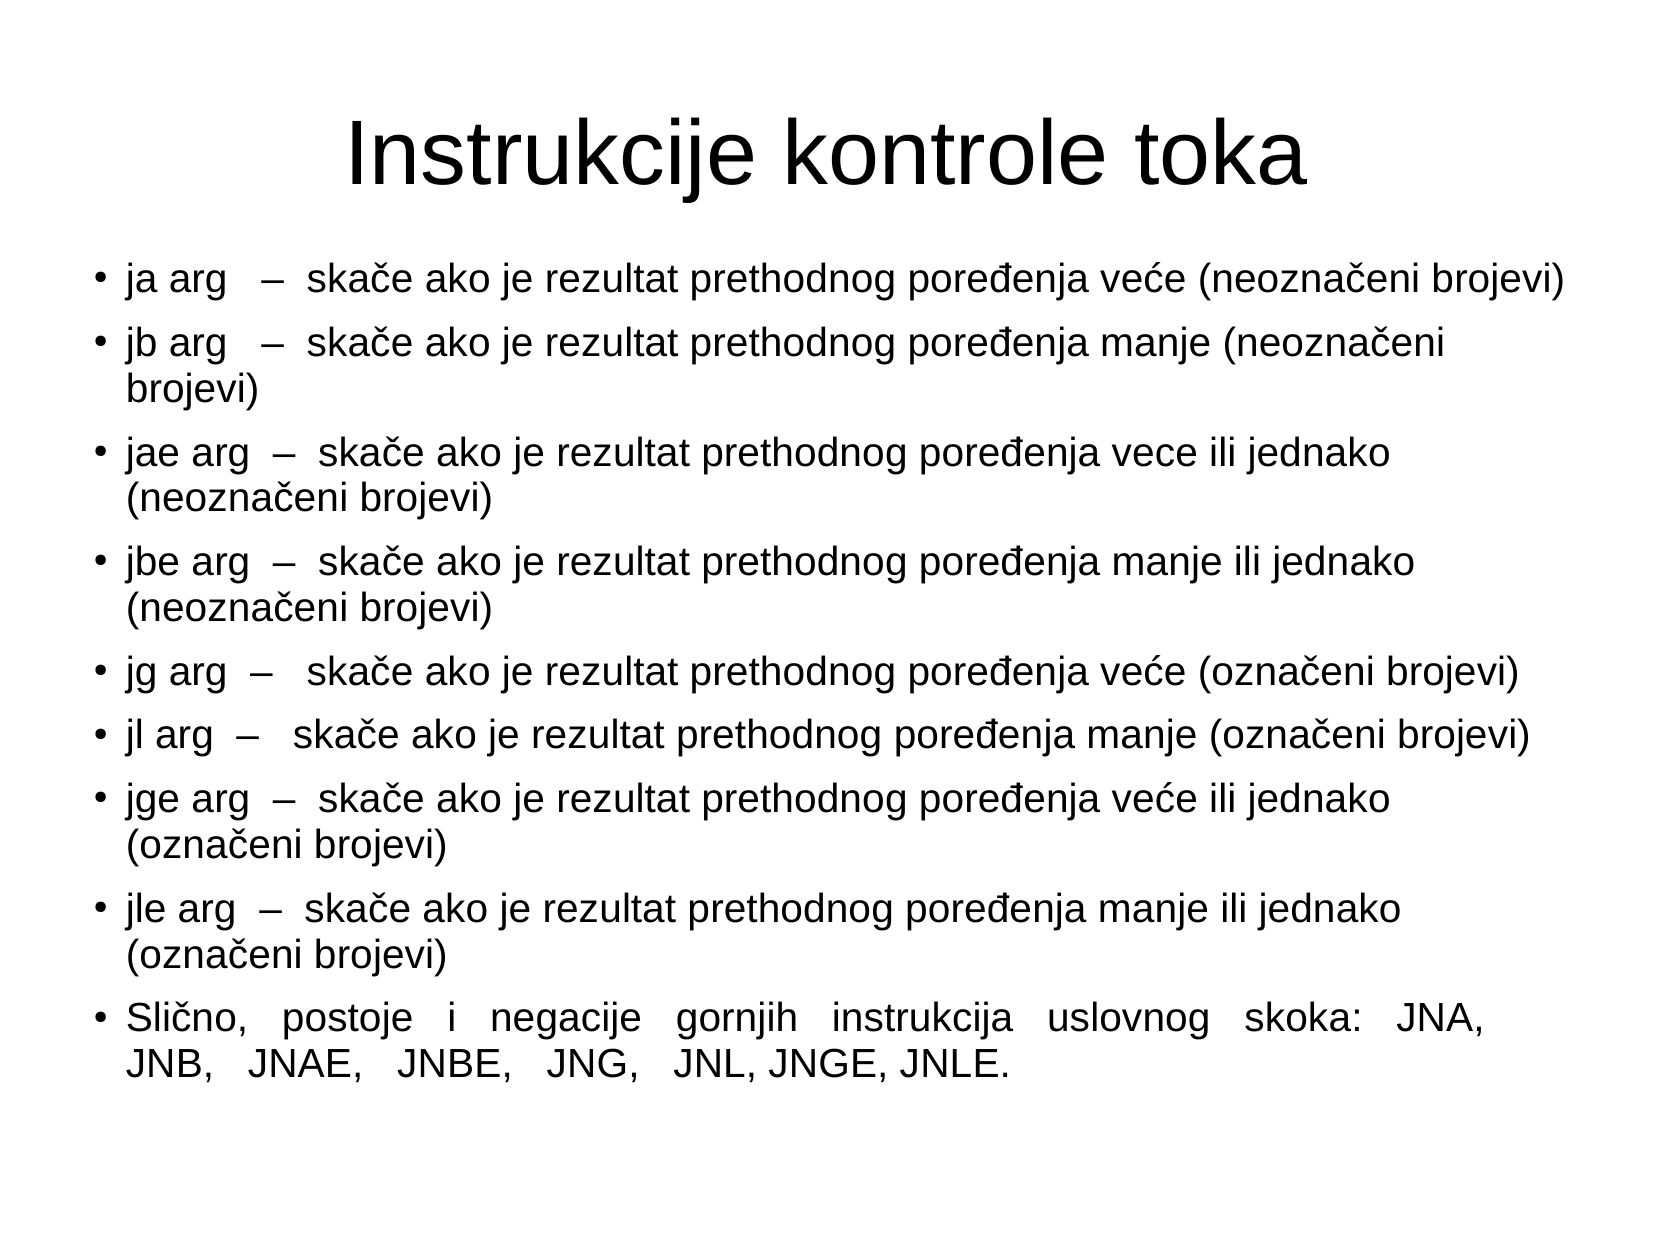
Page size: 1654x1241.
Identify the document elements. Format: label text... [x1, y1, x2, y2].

list ja arg – skače ako je rezultat prethodnog poređenja veće (neoznačeni brojevi) jb arg – skače ako je rezultat prethodnog poređenja manje (neoznačeni brojevi) jae arg – skače ako je rezultat prethodnog poređenja vece ili jednako (neoznačeni brojevi) jbe arg – skače ako je rezultat prethodnog poređenja manje ili jednako (neoznačeni brojevi) jg arg – skače ako je rezultat prethodnog poređenja veće (označeni brojevi) jl arg – skače ako je rezultat prethodnog poređenja manje (označeni brojevi) jge arg – skače ako je rezultat prethodnog poređenja veće ili jednako (označeni brojevi) jle arg – skače ako je rezultat prethodnog poređenja manje ili jednako (označeni brojevi) Slično, postoje i negacije gornjih instrukcija uslovnog skoka: JNA, JNB, JNAE, JNBE, JNG, JNL, JNGE, JNLE. [82, 255, 1571, 1186]
title Instrukcije kontrole toka [82, 49, 1571, 255]
